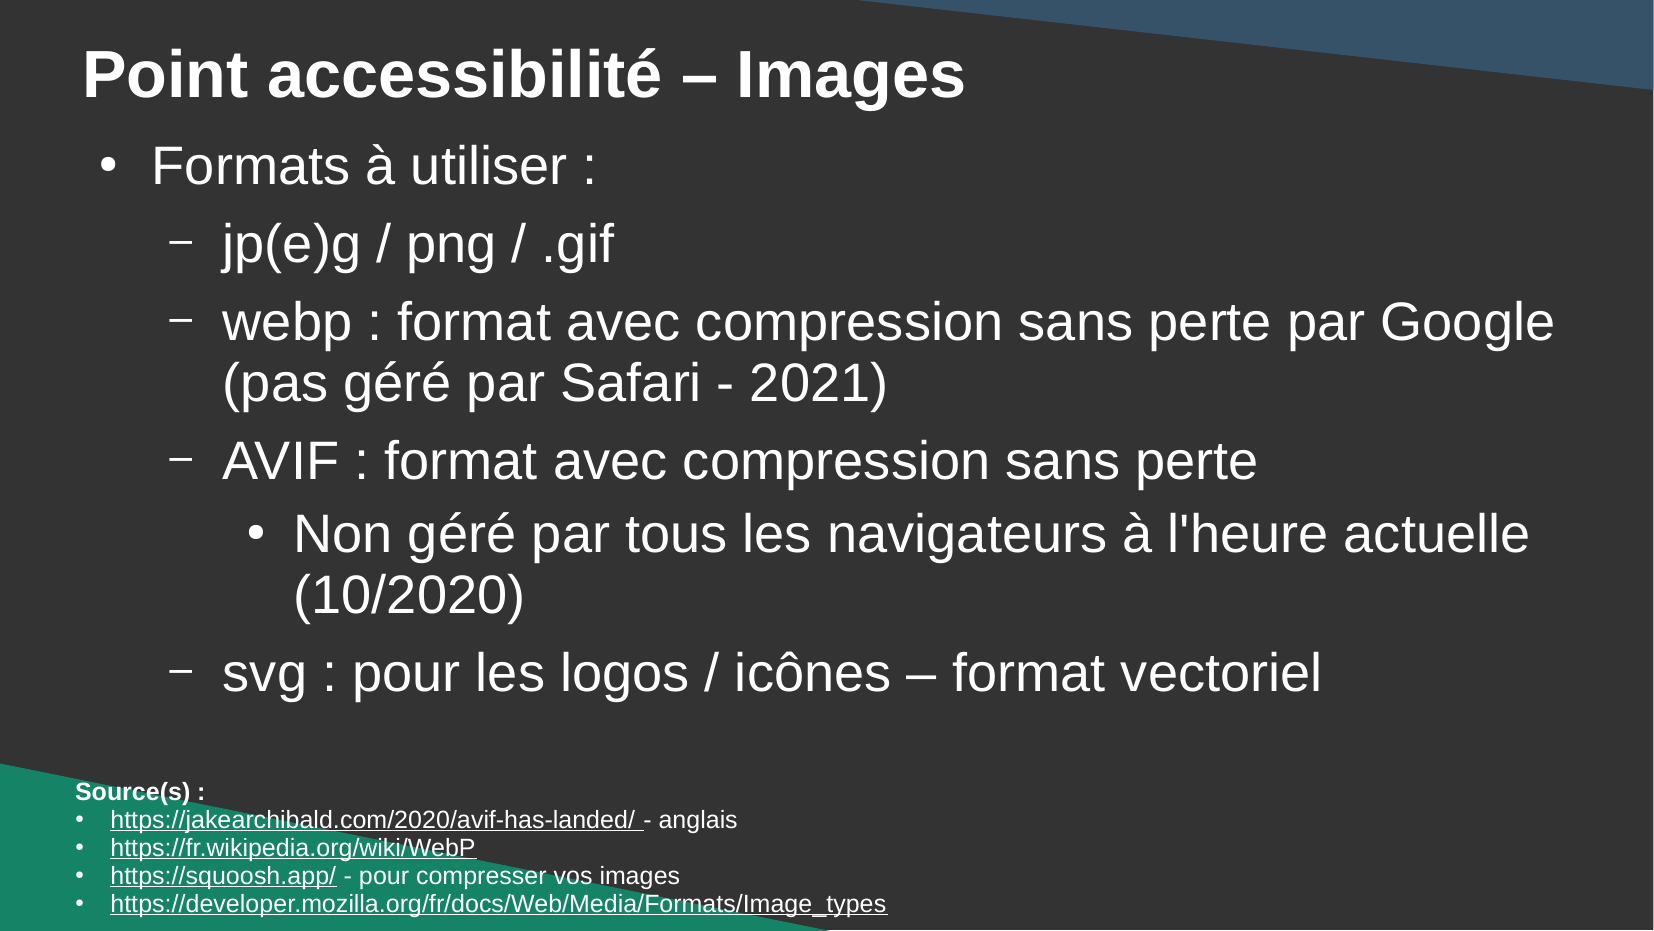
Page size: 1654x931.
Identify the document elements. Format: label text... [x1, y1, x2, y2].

title Point accessibilité – Images [82, 37, 1571, 122]
list Formats à utiliser : jp(e)g / png / .gif webp : format avec compression sans perte par Google (pas géré par Safari - 2021) AVIF : format avec compression sans perte Non géré par tous les navigateurs à l'heure actuelle (10/2020) svg : pour les logos / icônes – format vectoriel [80, 135, 1605, 736]
text_box [0, 763, 831, 931]
text_box [856, 0, 1654, 91]
text_box Source(s) : https://jakearchibald.com/2020/avif-has-landed/ - anglais https://fr.wikipedia.org/wiki/WebP https://squoosh.app/ - pour compresser vos images https://developer.mozilla.org/fr/docs/Web/Media/Formats/Image_types [60, 770, 1546, 926]
